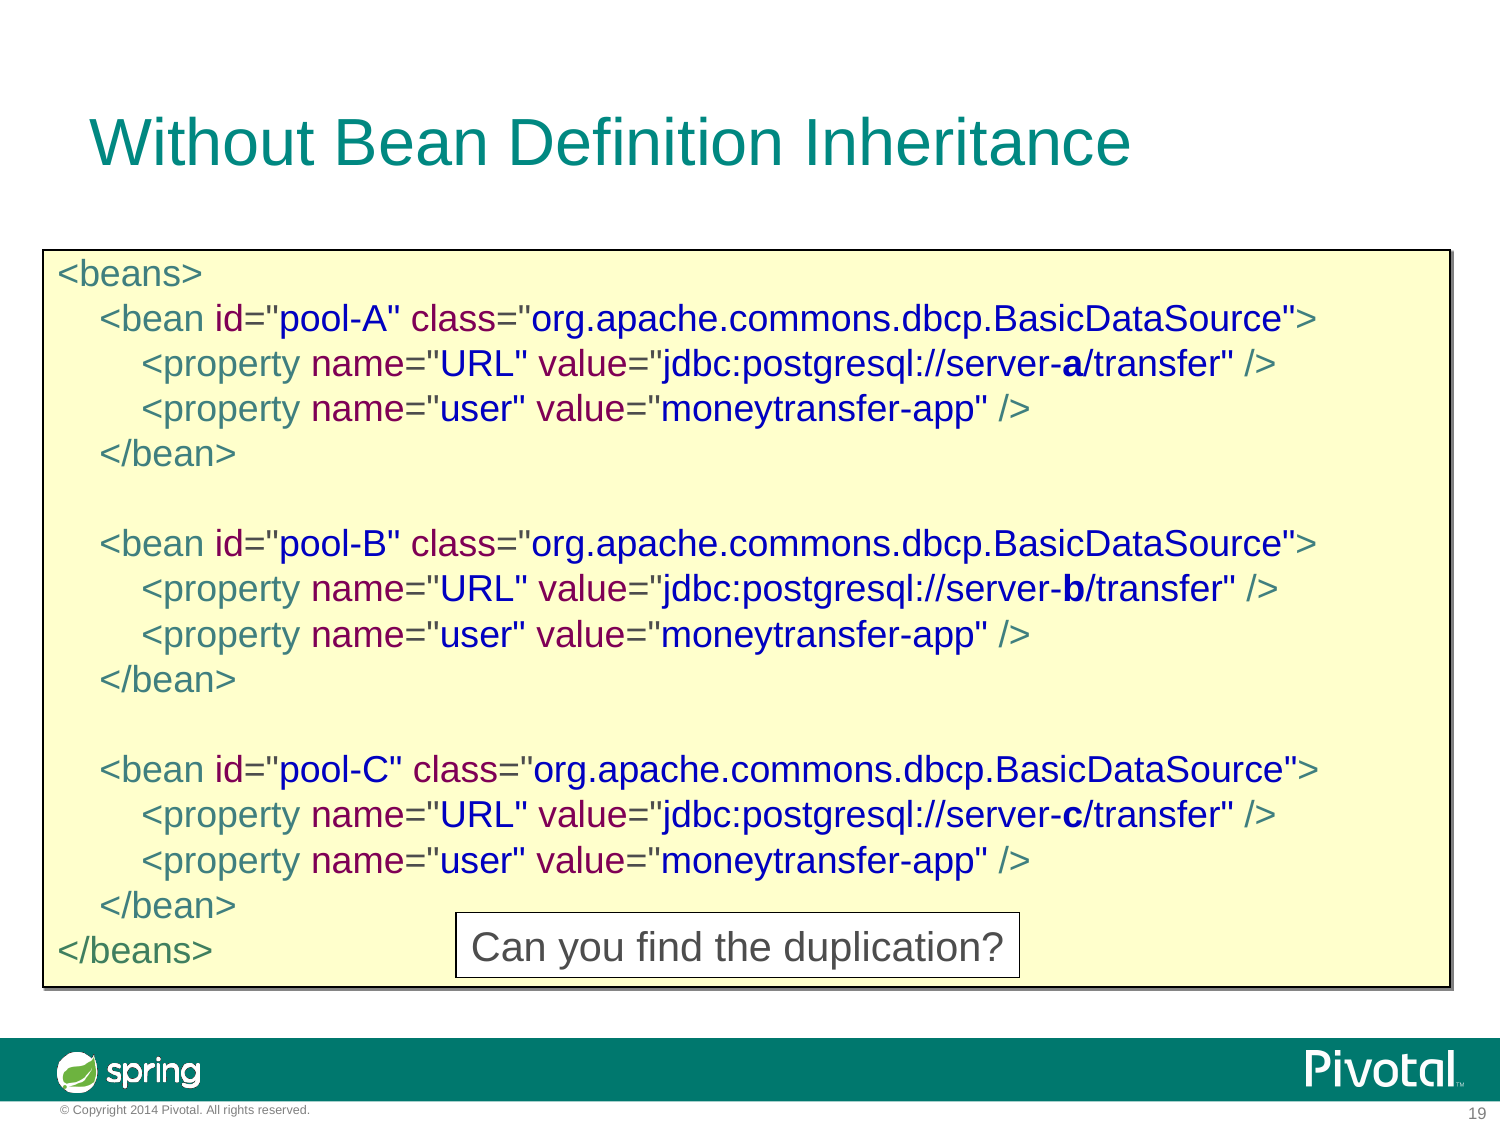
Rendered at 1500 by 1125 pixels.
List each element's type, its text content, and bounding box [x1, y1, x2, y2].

picture [32, 1041, 210, 1103]
title Without Bean Definition Inheritance [75, 45, 1426, 233]
picture [1306, 1050, 1464, 1087]
text_box <beans> <bean id="pool-A" class="org.apache.commons.dbcp.BasicDataSource"> <property name="URL" value="jdbc:postgresql://server-a/transfer" /> <property name="user" value="moneytransfer-app" /> </bean> <bean id="pool-B" class="org.apache.commons.dbcp.BasicDataSource"> <property name="URL" value="jdbc:postgresql://server-b/transfer" /> <property name="user" value="moneytransfer-app" /> </bean> <bean id="pool-C" class="org.apache.commons.dbcp.BasicDataSource"> <property name="URL" value="jdbc:postgresql://server-c/transfer" /> <property name="user" value="moneytransfer-app" /> </bean> </beans> [42, 249, 1451, 988]
text_box Can you find the duplication? [456, 912, 1020, 978]
